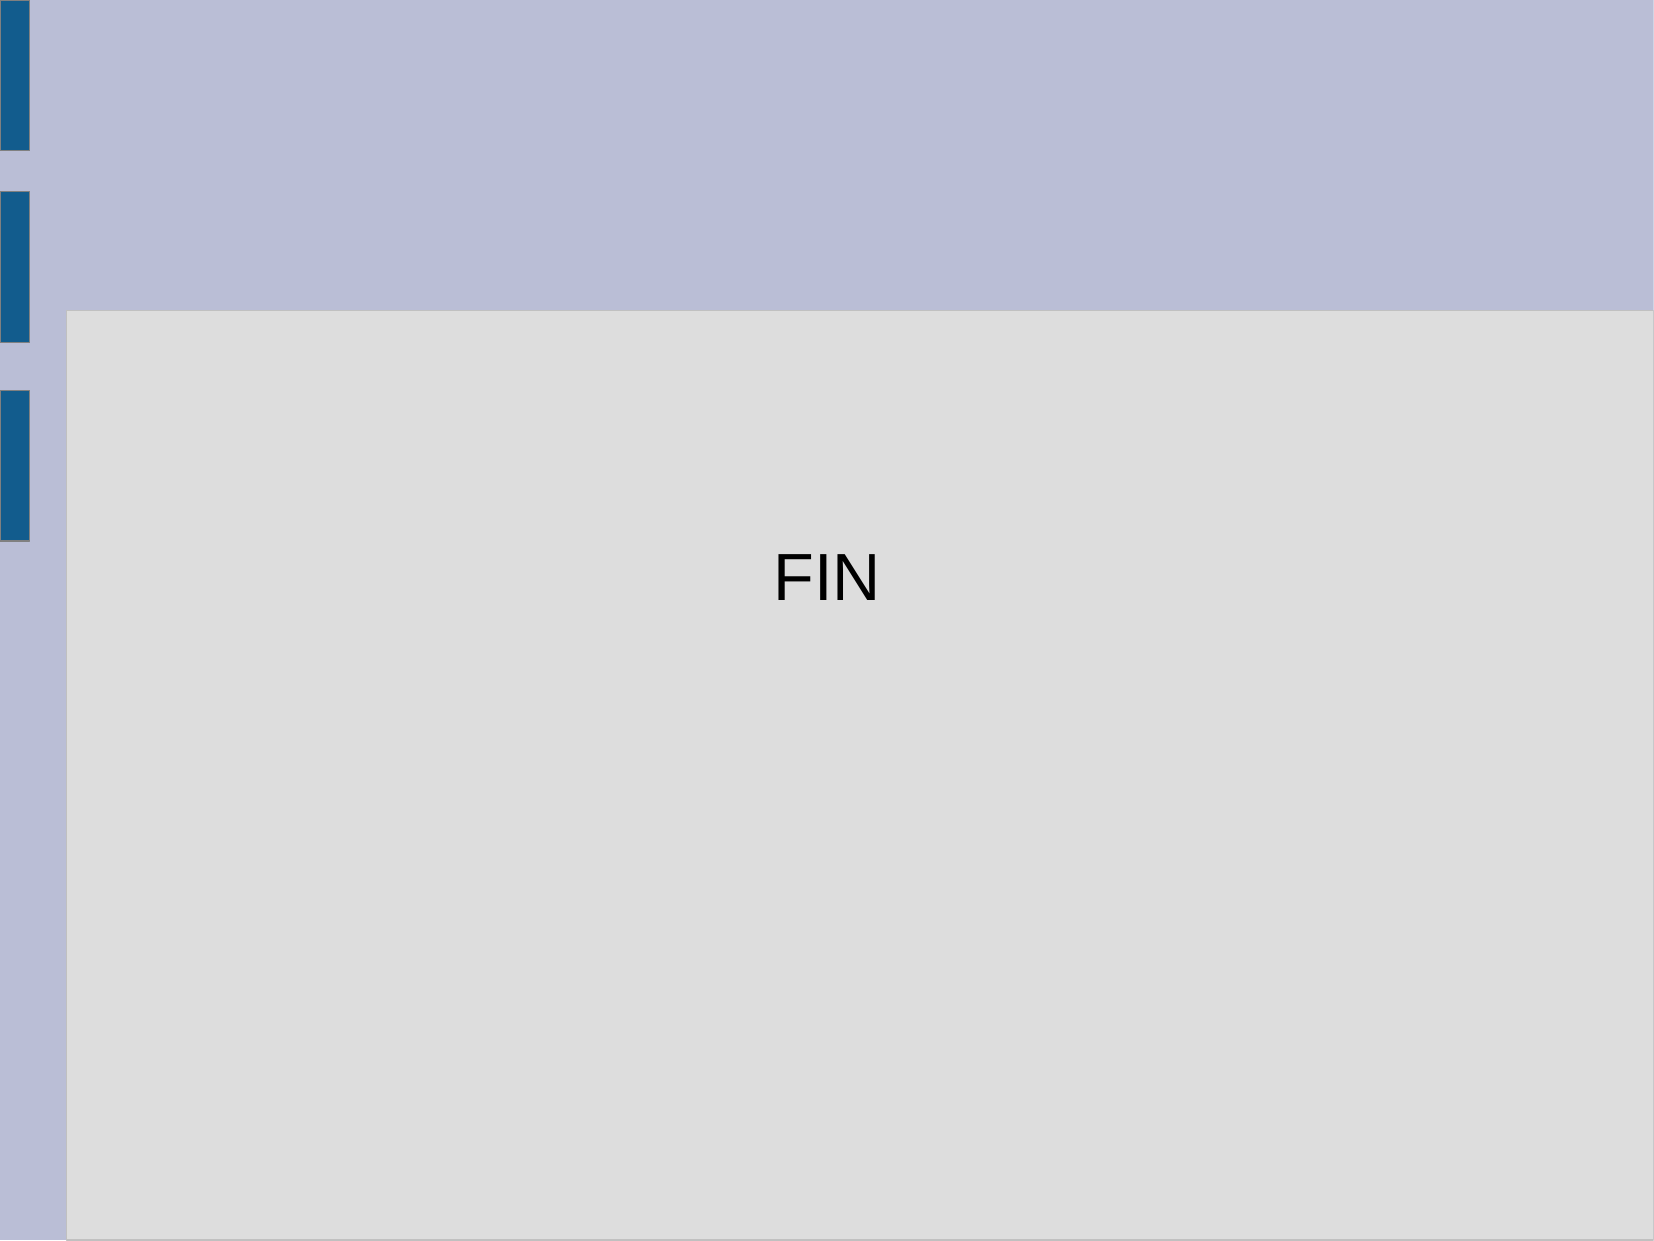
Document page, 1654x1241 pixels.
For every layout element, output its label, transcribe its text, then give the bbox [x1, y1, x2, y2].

subtitle FIN [121, 91, 1534, 1064]
